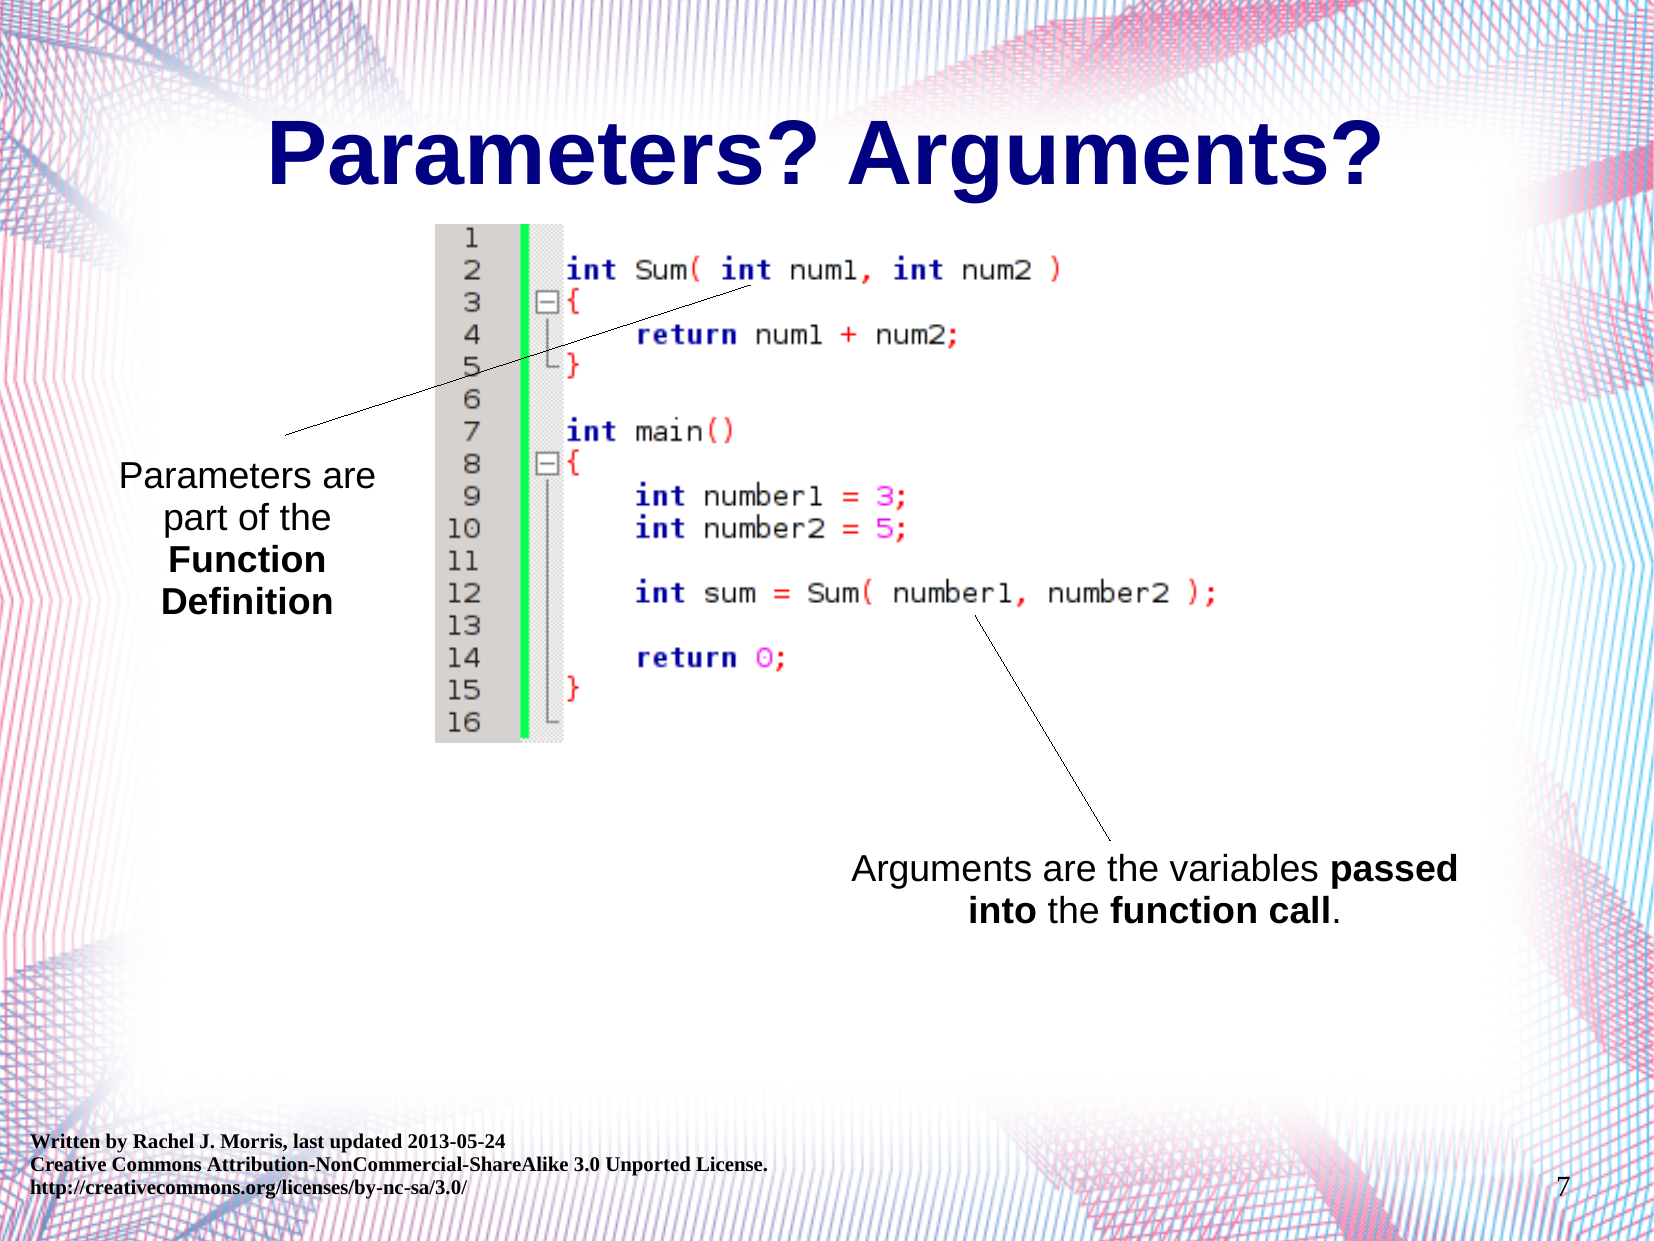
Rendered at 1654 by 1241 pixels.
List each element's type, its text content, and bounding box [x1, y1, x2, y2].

text_box Parameters are part of the Function Definition [90, 447, 406, 631]
picture [0, 0, 1654, 1241]
title Parameters? Arguments? [82, 49, 1571, 257]
text_box Arguments are the variables passed into the function call. [825, 840, 1486, 939]
